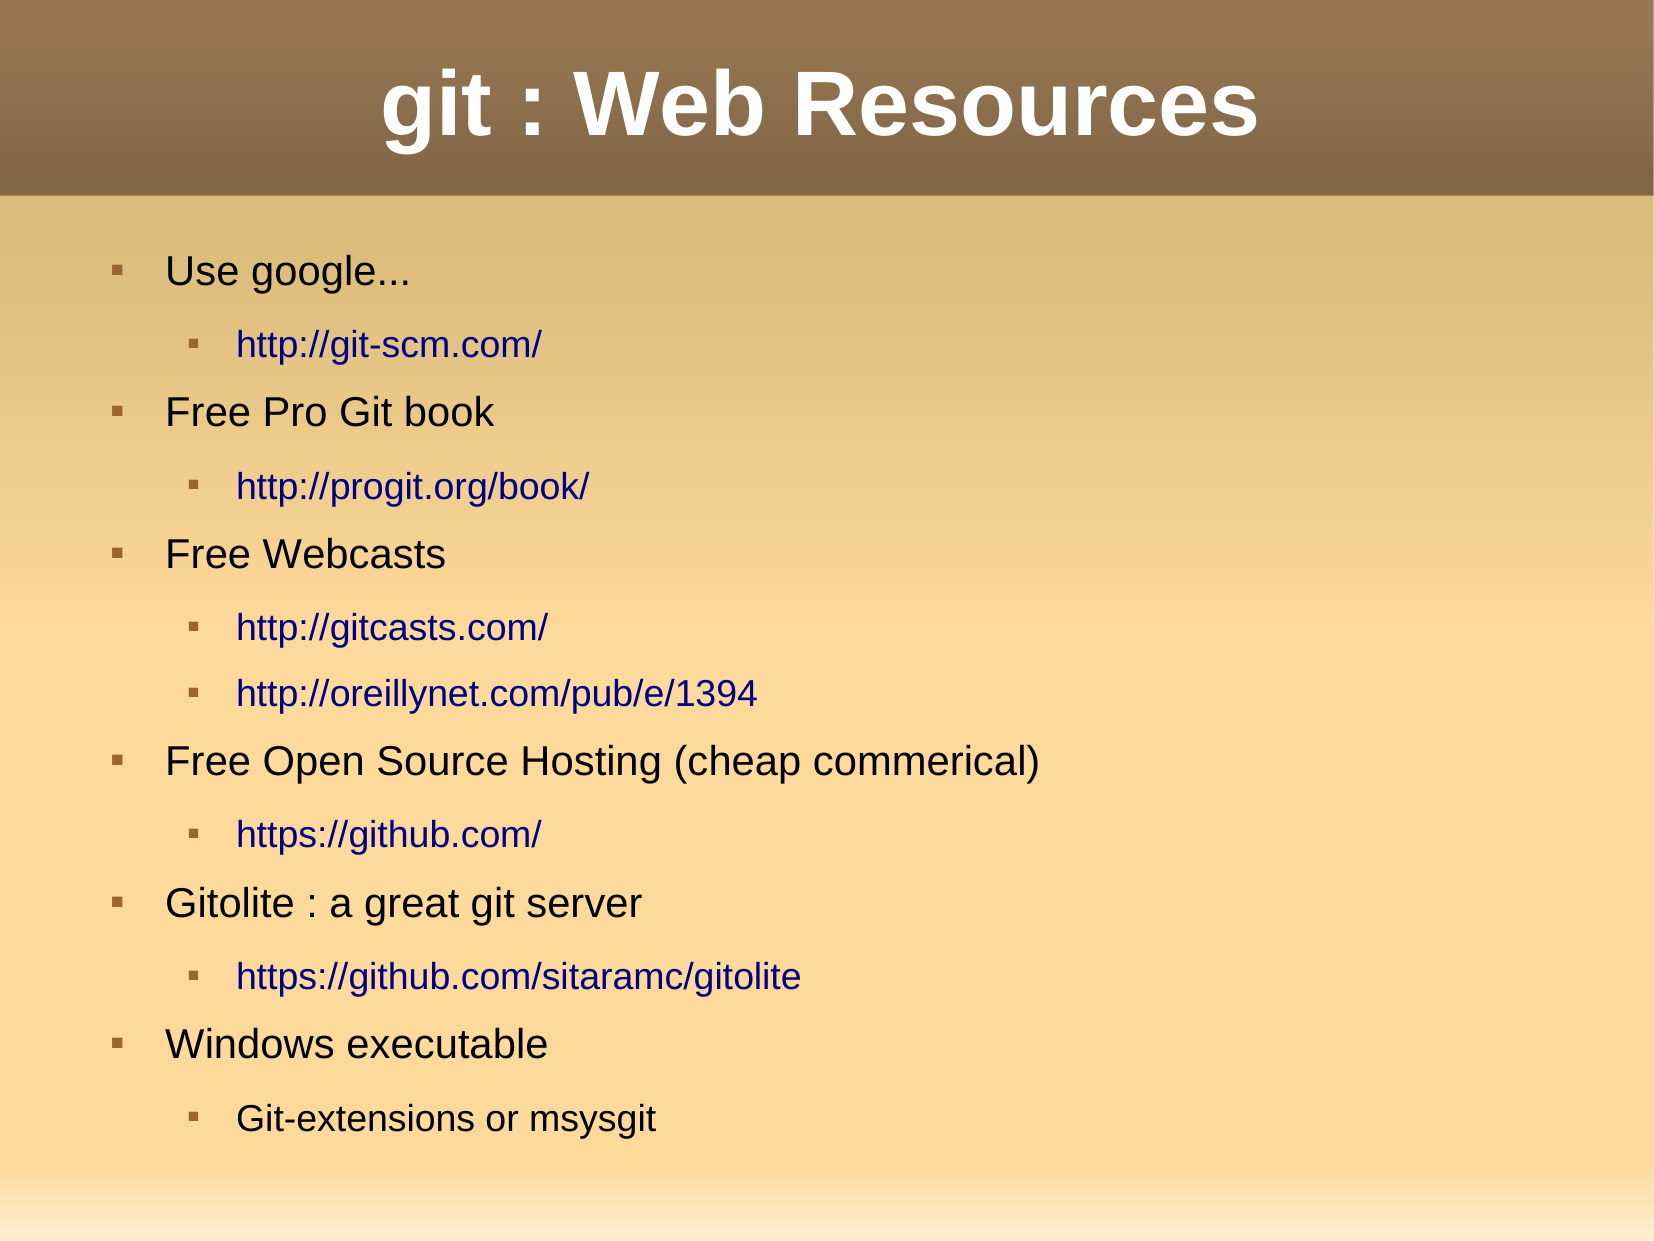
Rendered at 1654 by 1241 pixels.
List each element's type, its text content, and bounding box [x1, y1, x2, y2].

picture [0, 0, 1654, 1241]
list Use google... http://git-scm.com/ Free Pro Git book http://progit.org/book/ Free Webcasts http://gitcasts.com/ http://oreillynet.com/pub/e/1394 Free Open Source Hosting (cheap commerical) https://github.com/ Gitolite : a great git server https://github.com/sitaramc/gitolite Windows executable Git-extensions or msysgit [94, 247, 1583, 1140]
title git : Web Resources [76, 0, 1565, 208]
